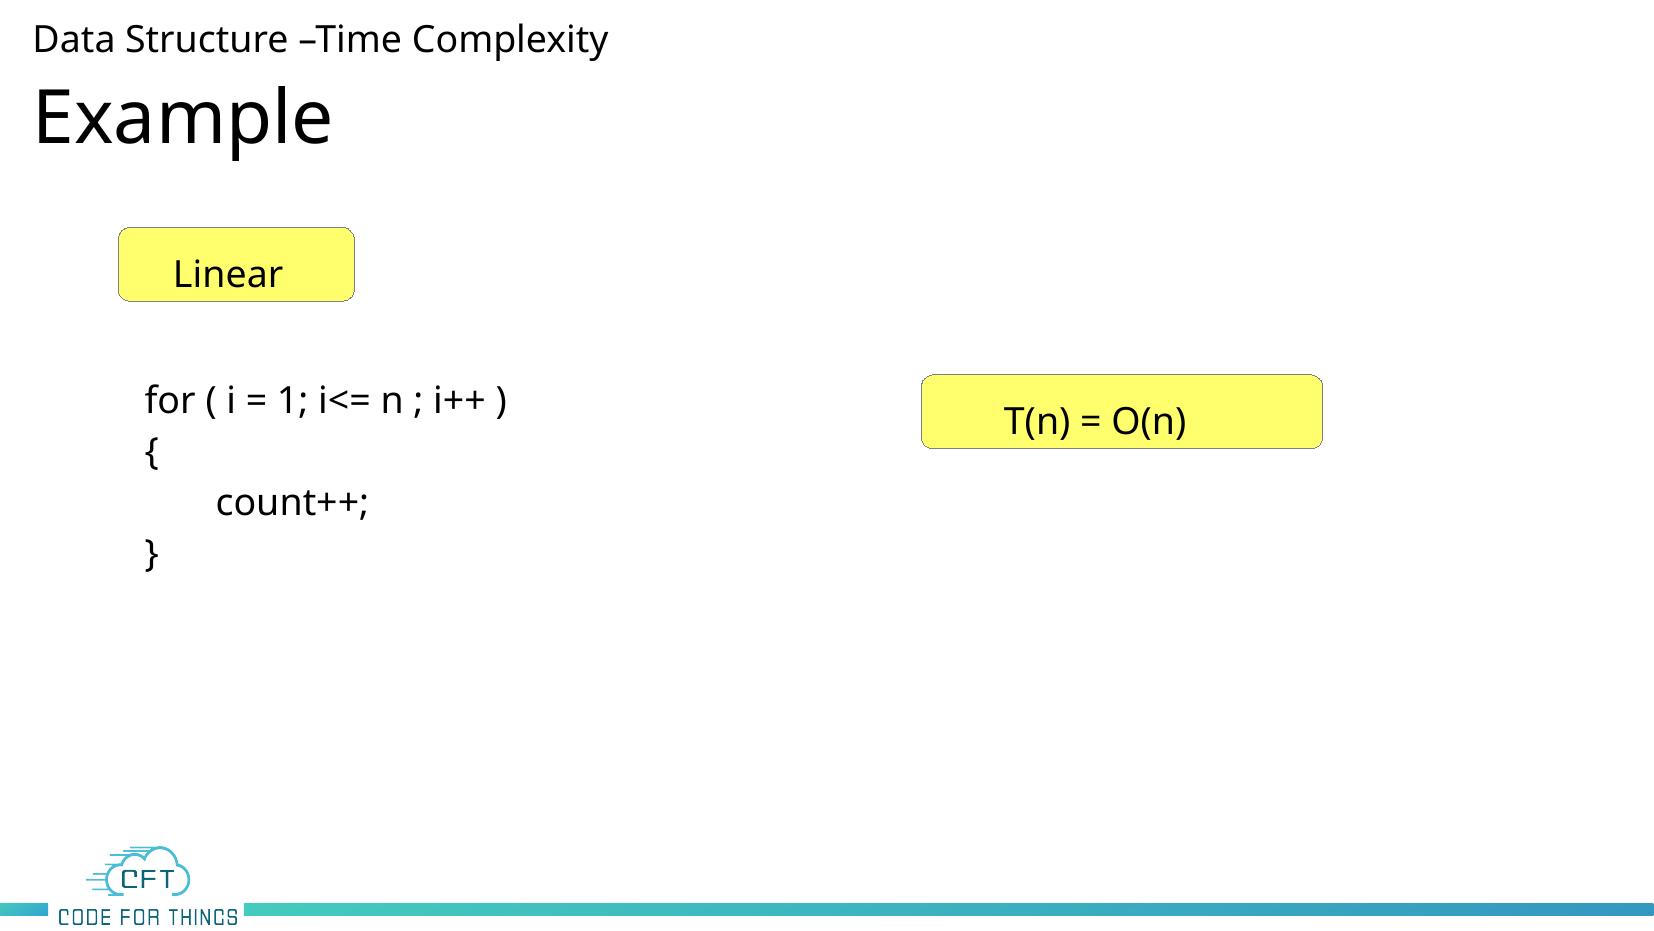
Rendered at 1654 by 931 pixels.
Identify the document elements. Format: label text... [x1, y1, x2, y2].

text_box [118, 227, 355, 302]
title Data Structure –Time Complexity Example [32, 12, 1184, 166]
text_box T(n) = O(n) [989, 387, 1241, 446]
text_box for ( i = 1; i<= n ; i++ ) { count++; } [94, 366, 662, 556]
text_box [921, 374, 1323, 449]
text_box Linear [158, 239, 308, 299]
picture [59, 846, 237, 925]
